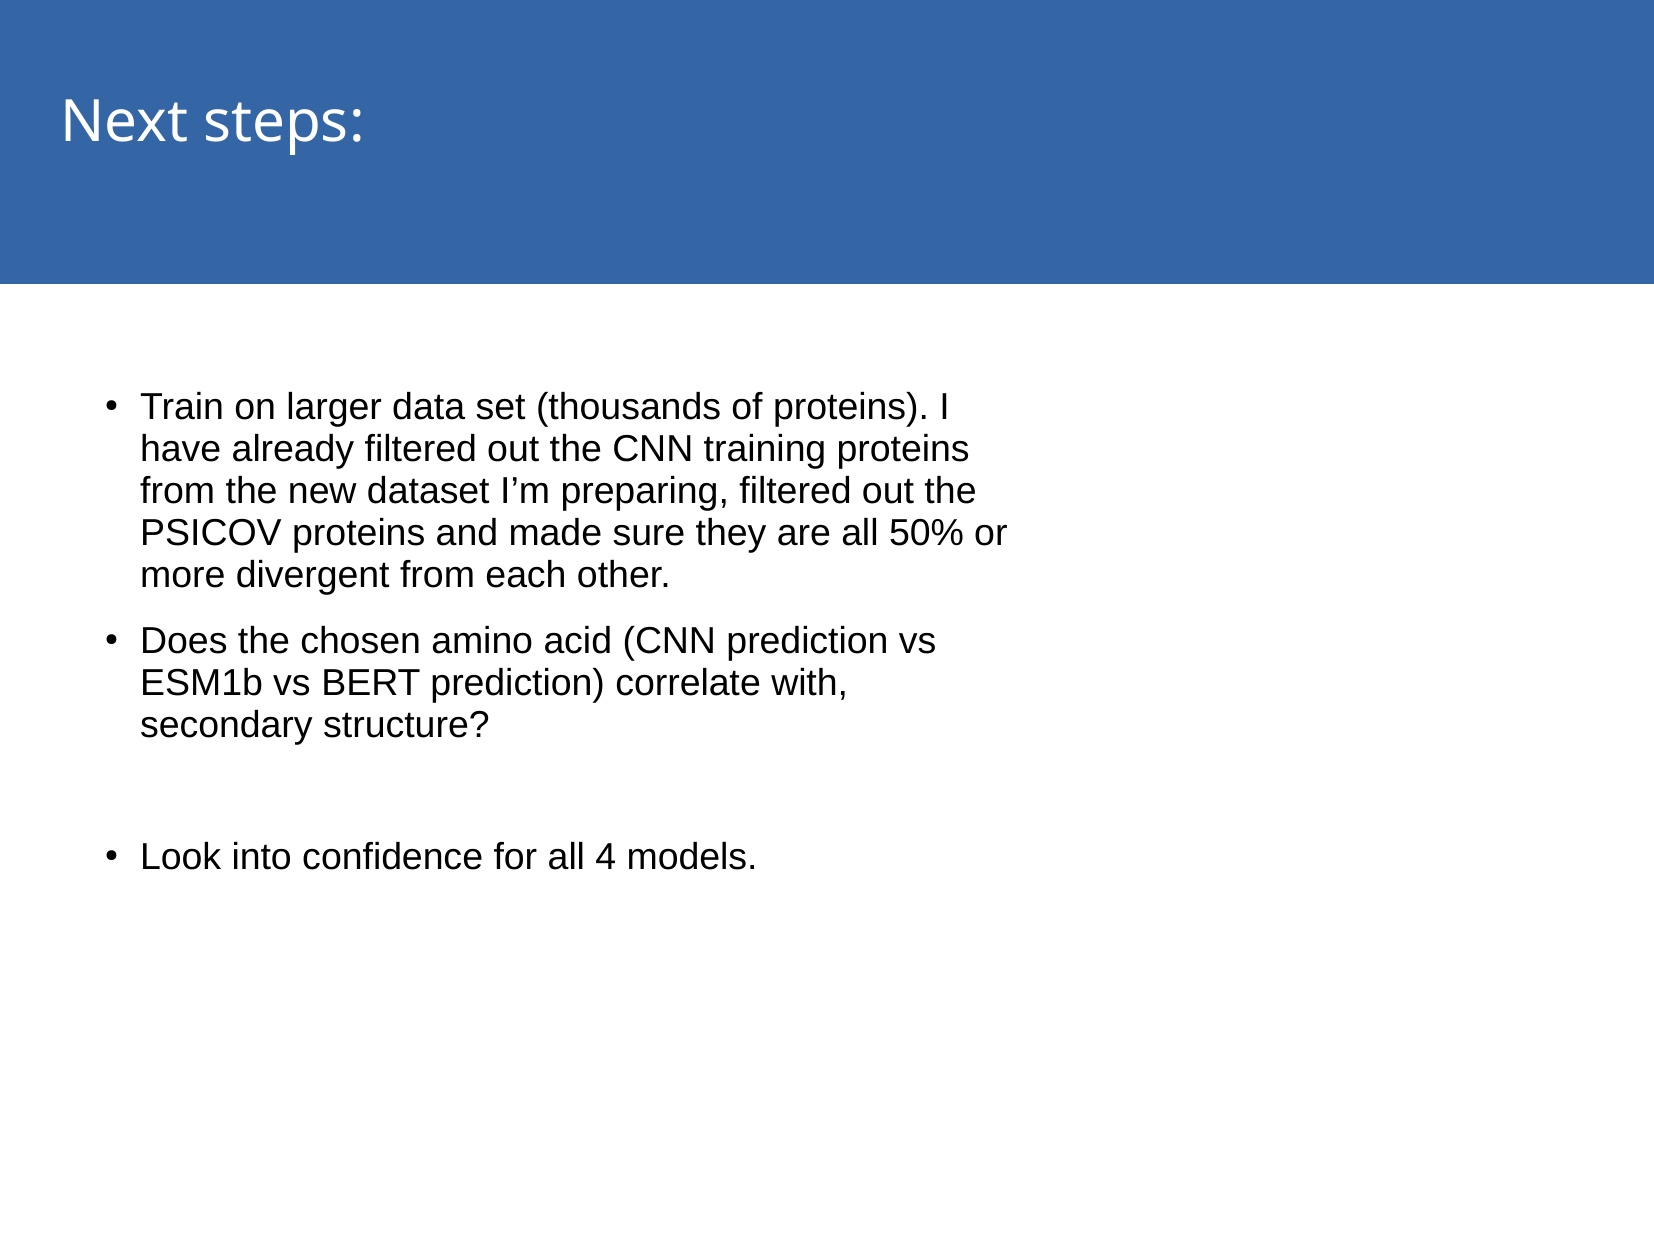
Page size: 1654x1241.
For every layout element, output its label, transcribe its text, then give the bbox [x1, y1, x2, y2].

text_box Train on larger data set (thousands of proteins). I have already filtered out the CNN training proteins from the new dataset I’m preparing, filtered out the PSICOV proteins and made sure they are all 50% or more divergent from each other. Does the chosen amino acid (CNN prediction vs ESM1b vs BERT prediction) correlate with, secondary structure? Look into confidence for all 4 models. [90, 312, 1036, 1183]
text_box Next steps: [0, 0, 1654, 284]
